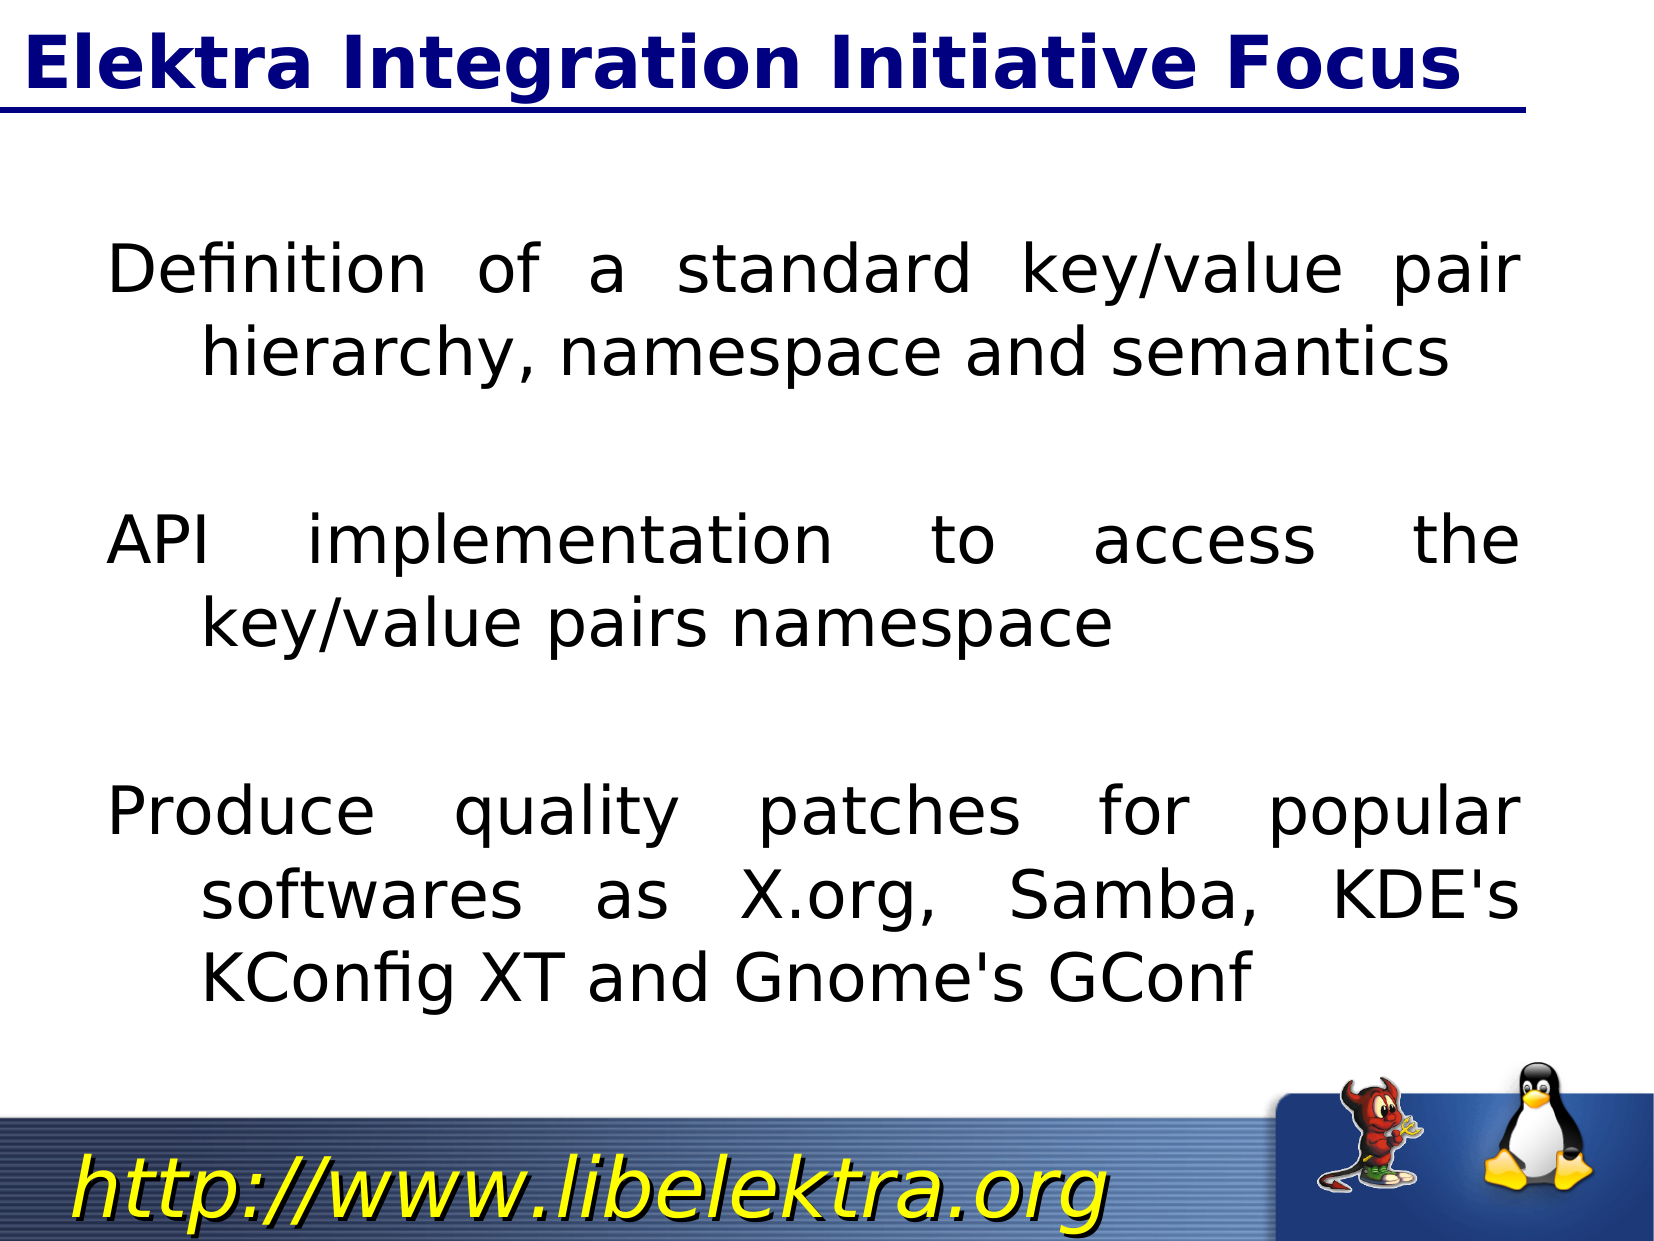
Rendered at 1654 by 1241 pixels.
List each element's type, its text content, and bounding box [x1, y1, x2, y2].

text_box Elektra Integration Initiative Focus [22, 14, 1611, 111]
list Definition of a standard key/value pair hierarchy, namespace and semantics API implementation to access the key/value pairs namespace Produce quality patches for popular softwares as X.org, Samba, KDE's KConfig XT and Gnome's GConf [55, 216, 1538, 1039]
picture [0, 1061, 1654, 1241]
